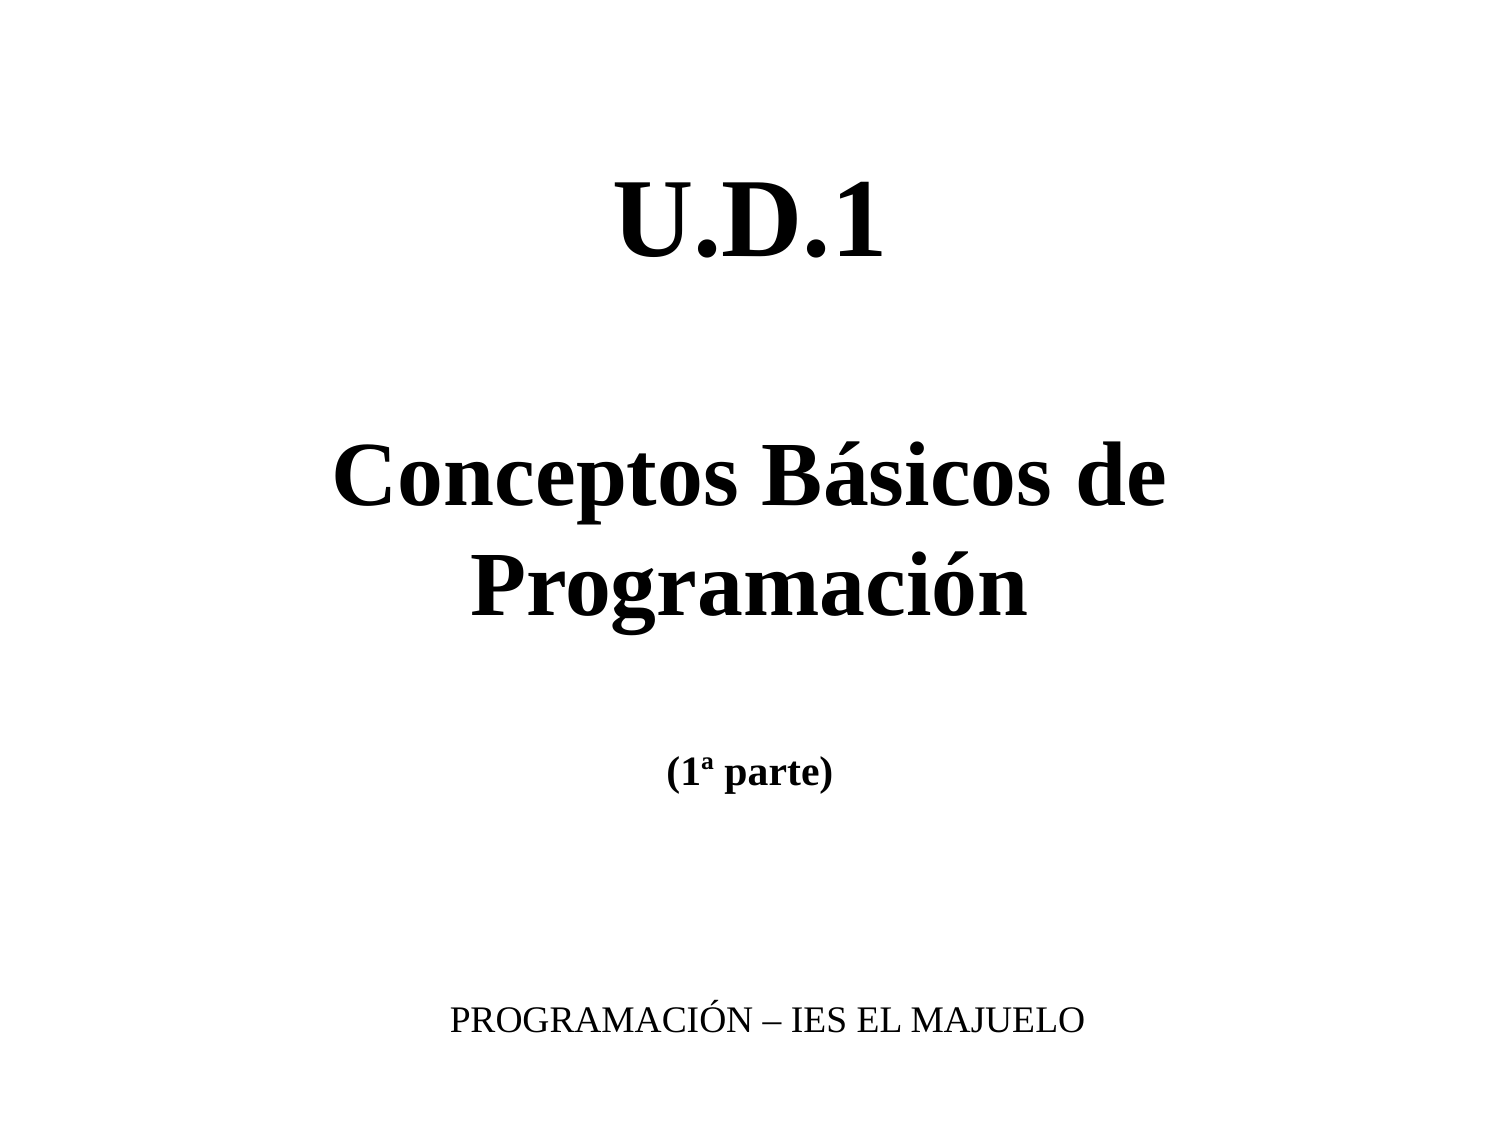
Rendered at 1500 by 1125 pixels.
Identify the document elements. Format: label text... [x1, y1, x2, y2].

title U.D.1 Conceptos Básicos de Programación (1ª parte) [112, 375, 1388, 563]
text_box PROGRAMACIÓN – IES EL MAJUELO [147, 987, 1388, 1048]
